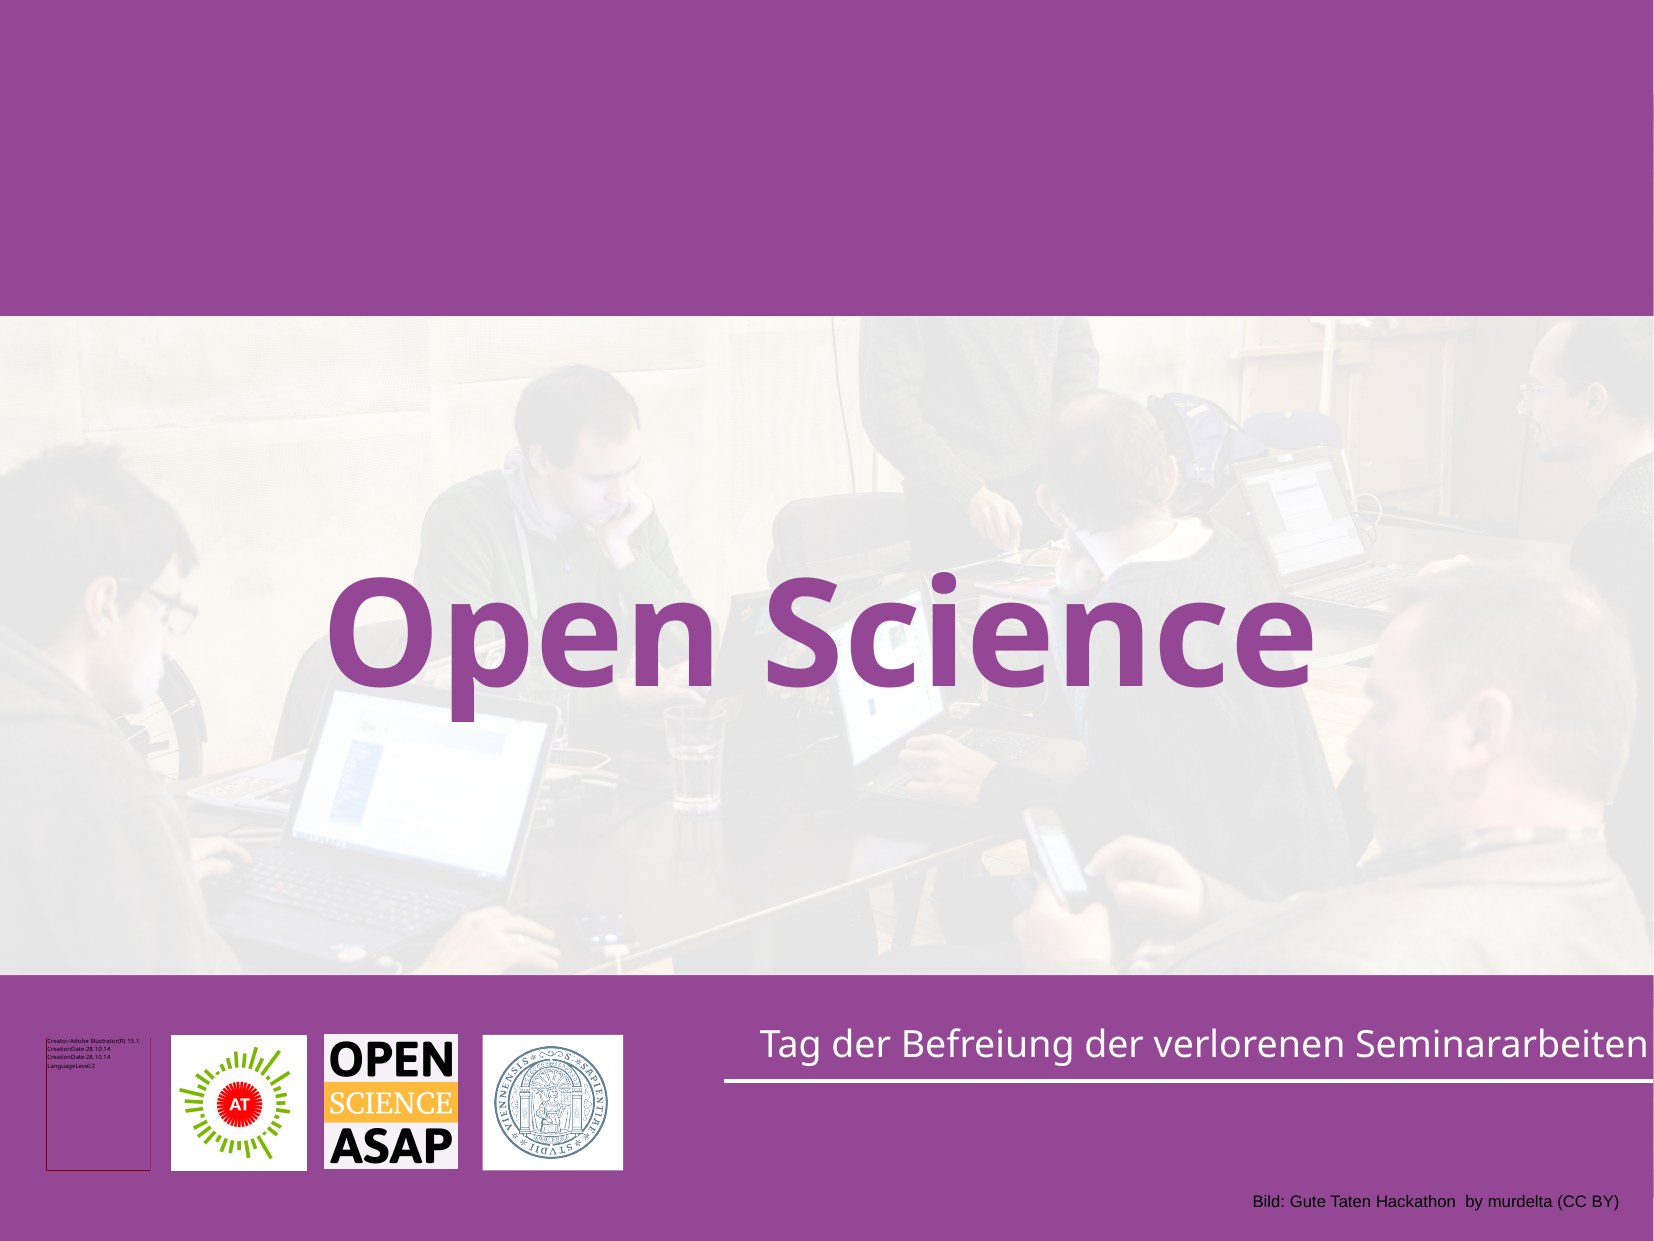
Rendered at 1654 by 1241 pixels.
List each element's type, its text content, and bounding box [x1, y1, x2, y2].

picture [45, 1039, 151, 1171]
text_box Bild: Gute Taten Hackathon by murdelta (CC BY) [615, 1185, 1636, 1219]
text_box [0, 0, 1654, 1241]
picture [324, 1034, 458, 1169]
text_box Tag der Befreiung der verlorenen Seminararbeiten [745, 1010, 1631, 1068]
picture [171, 1035, 307, 1171]
text_box Open Science [48, 518, 1594, 703]
picture [494, 1046, 608, 1159]
